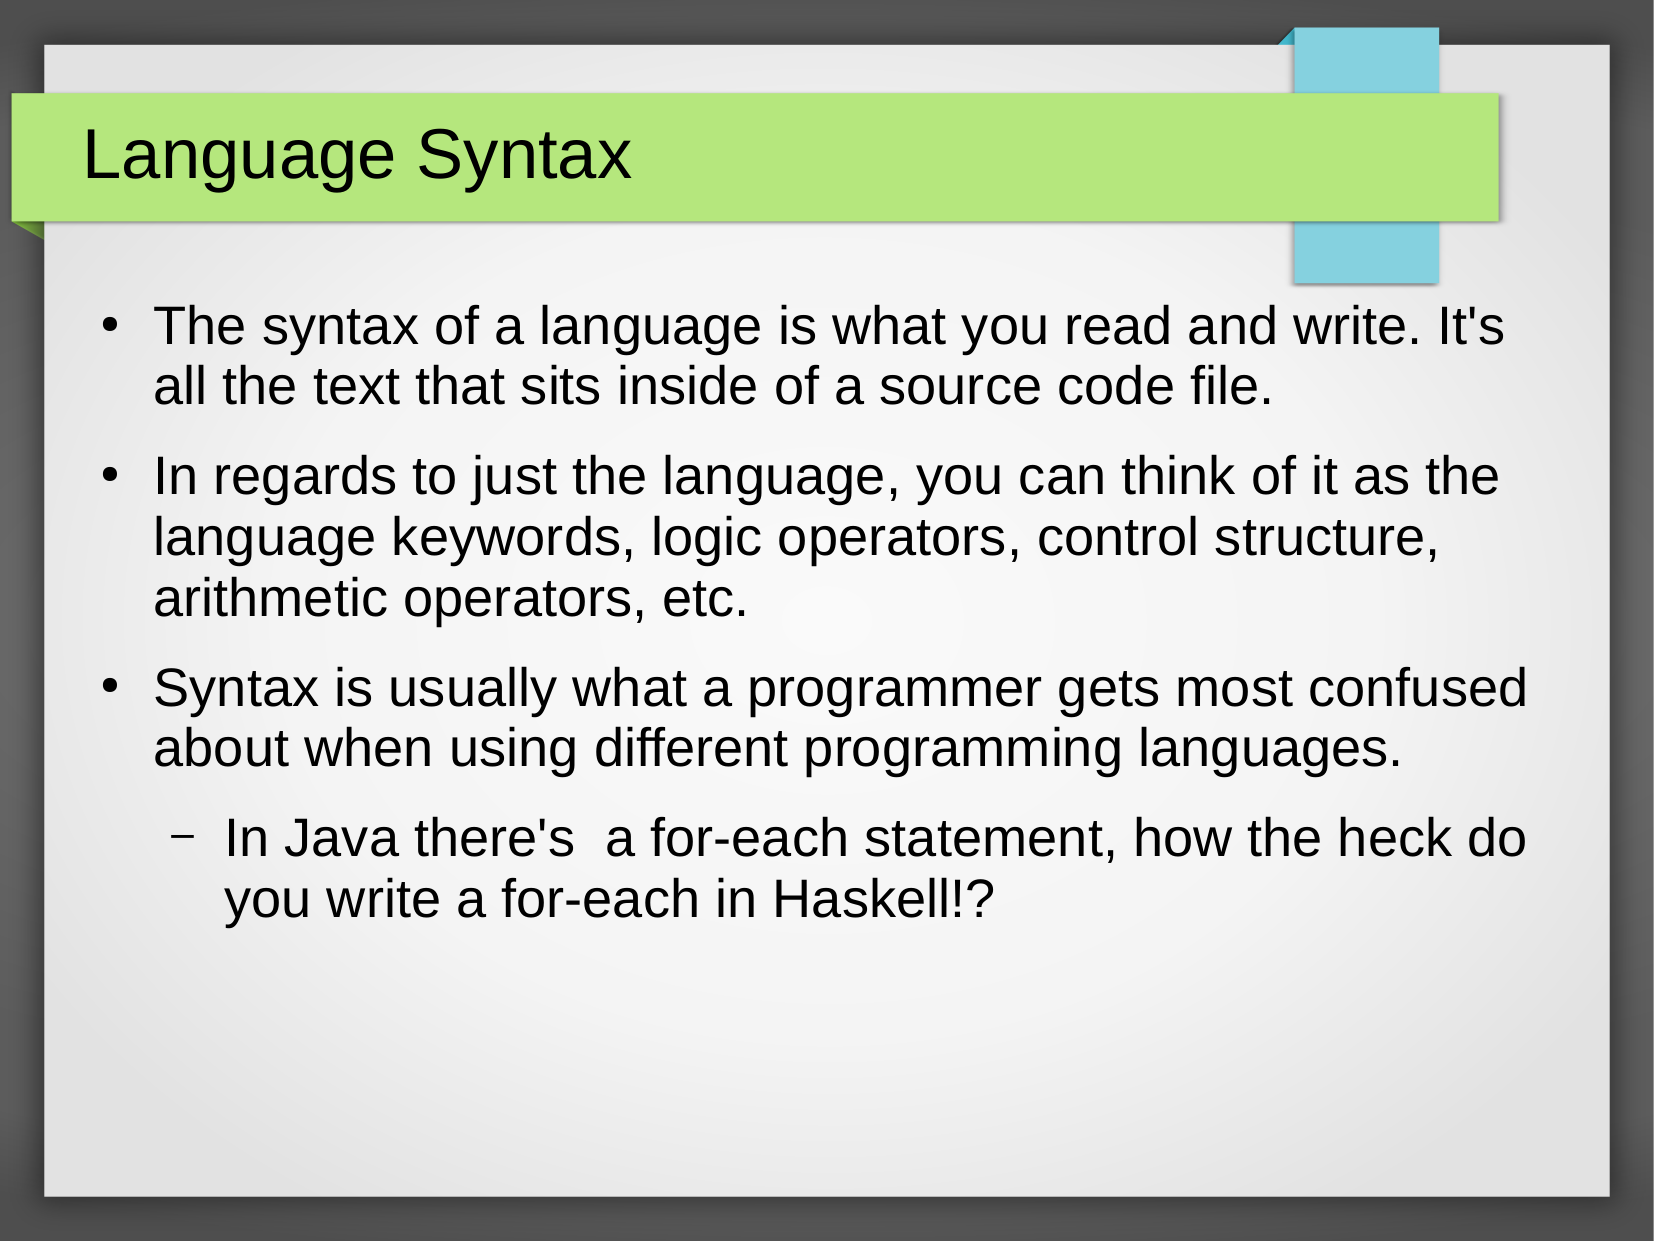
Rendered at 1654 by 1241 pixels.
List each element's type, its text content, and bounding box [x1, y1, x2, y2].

picture [0, 0, 1654, 1241]
list The syntax of a language is what you read and write. It's all the text that sits inside of a source code file. In regards to just the language, you can think of it as the language keywords, logic operators, control structure, arithmetic operators, etc. Syntax is usually what a programmer gets most confused about when using different programming languages. In Java there's a for-each statement, how the heck do you write a for-each in Haskell!? [82, 295, 1571, 1015]
title Language Syntax [82, 94, 1264, 213]
